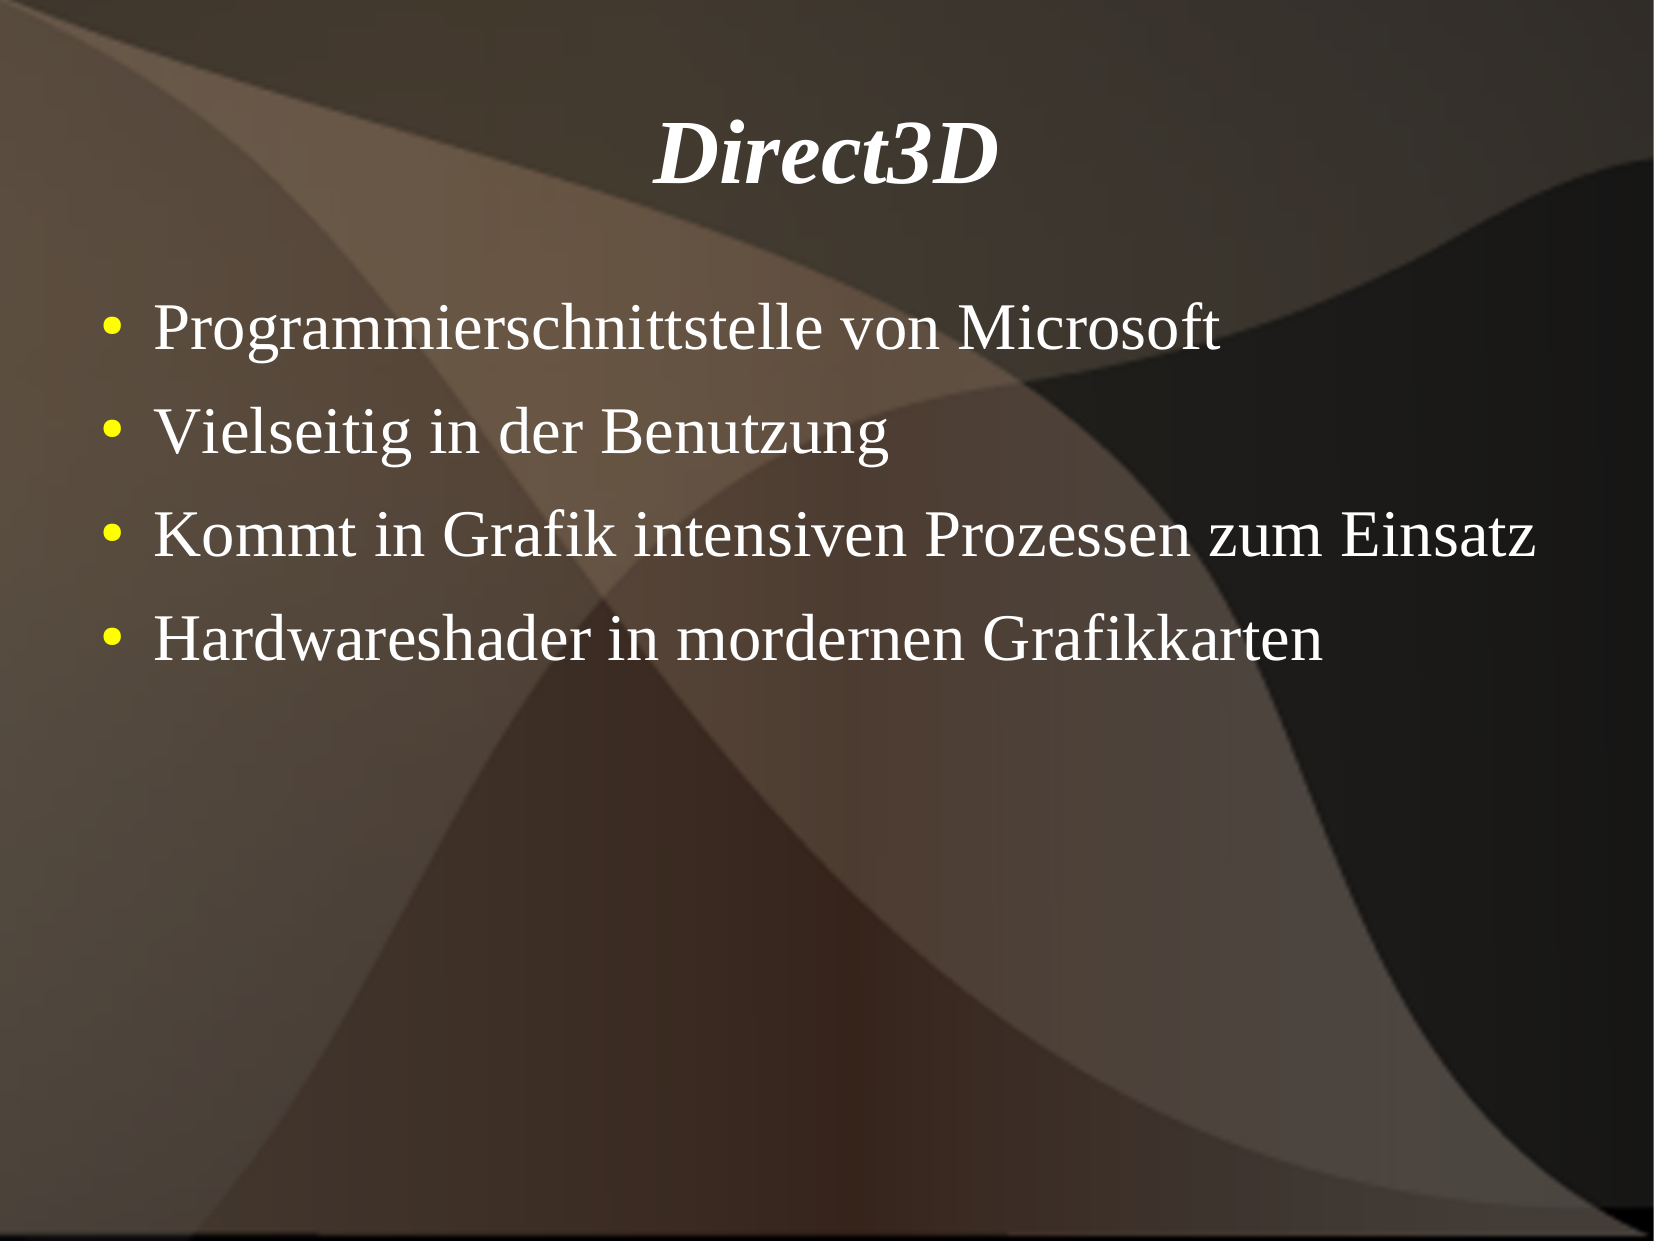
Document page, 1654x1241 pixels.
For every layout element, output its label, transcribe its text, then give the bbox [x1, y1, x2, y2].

list Programmierschnittstelle von Microsoft Vielseitig in der Benutzung Kommt in Grafik intensiven Prozessen zum Einsatz Hardwareshader in mordernen Grafikkarten [82, 290, 1571, 1010]
title Direct3D [82, 49, 1571, 257]
picture [0, 0, 1654, 1241]
